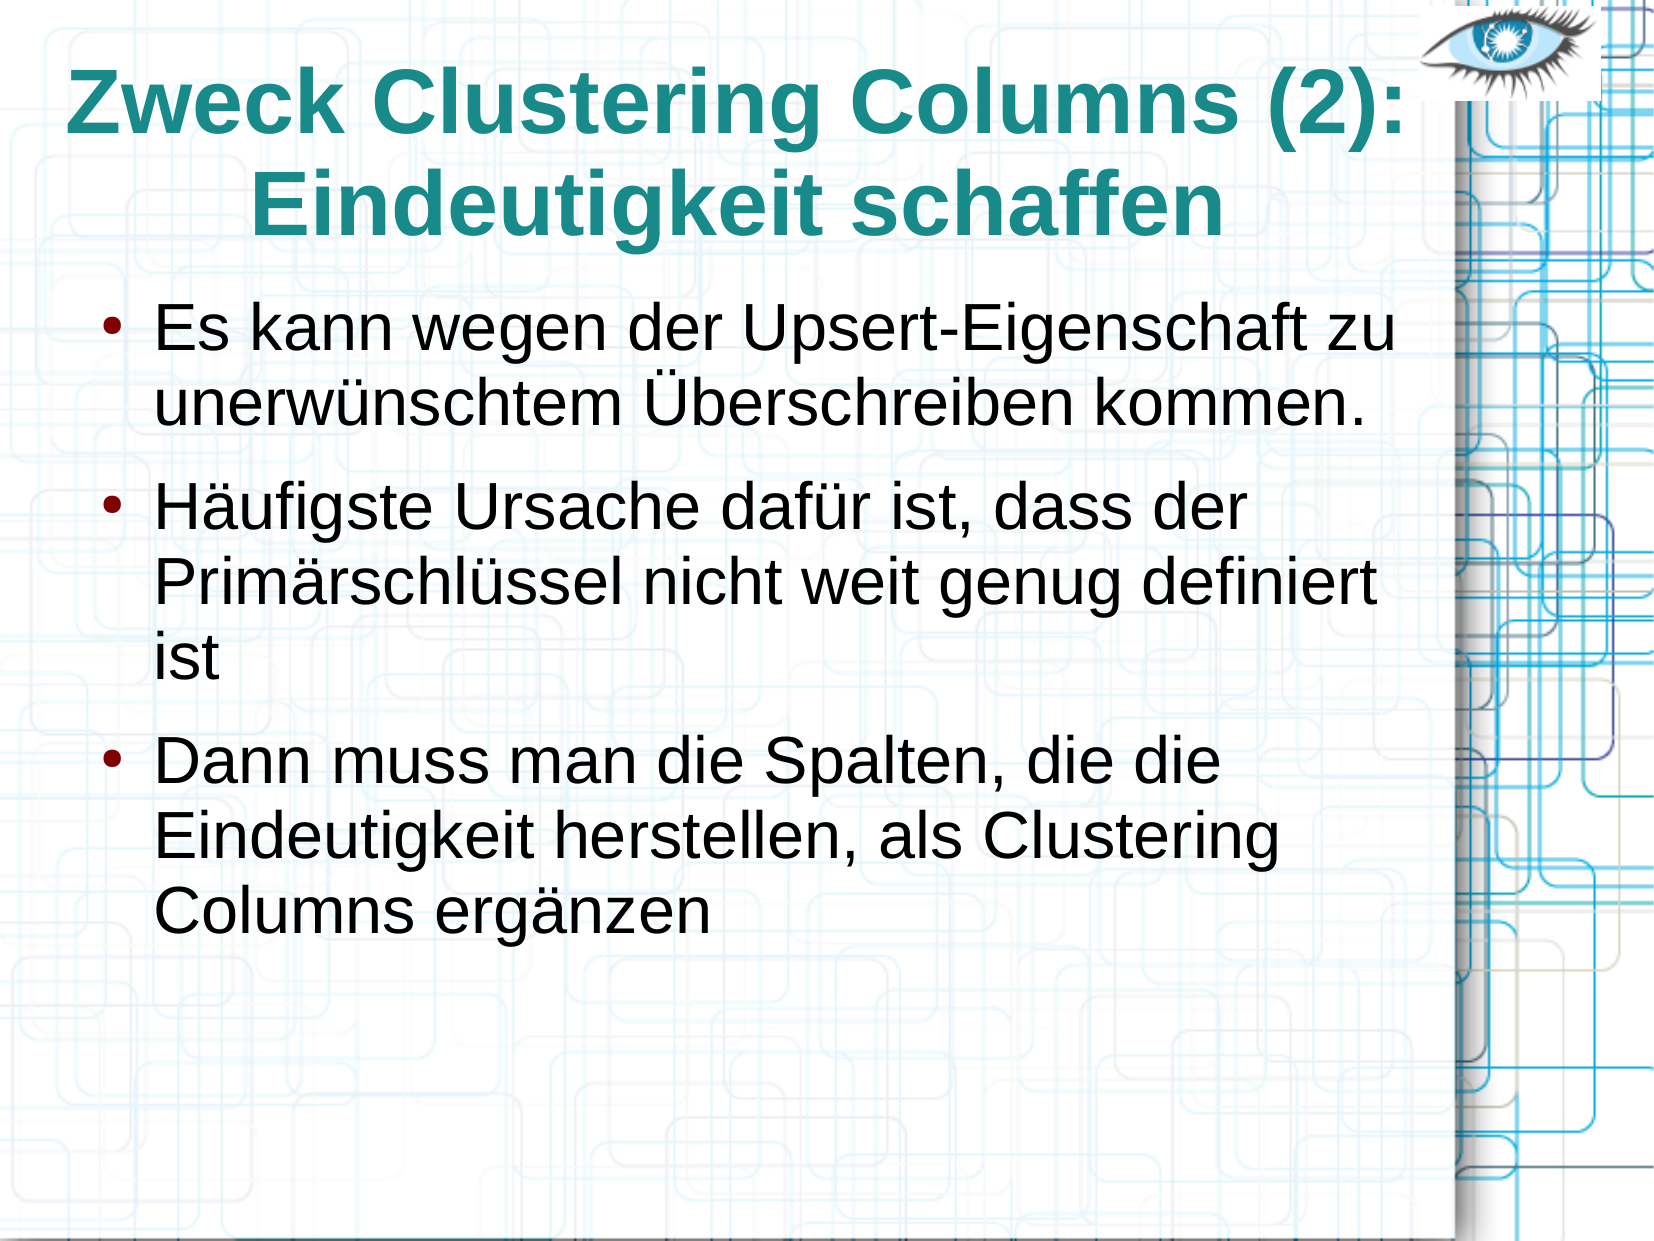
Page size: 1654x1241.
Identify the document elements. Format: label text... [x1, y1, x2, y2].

title Zweck Clustering Columns (2): Eindeutigkeit schaffen [59, 49, 1418, 257]
picture [0, 0, 1654, 1241]
list Es kann wegen der Upsert-Eigenschaft zu unerwünschtem Überschreiben kommen. Häufigste Ursache dafür ist, dass der Primärschlüssel nicht weit genug definiert ist Dann muss man die Spalten, die die Eindeutigkeit herstellen, als Clustering Columns ergänzen [82, 290, 1418, 1109]
